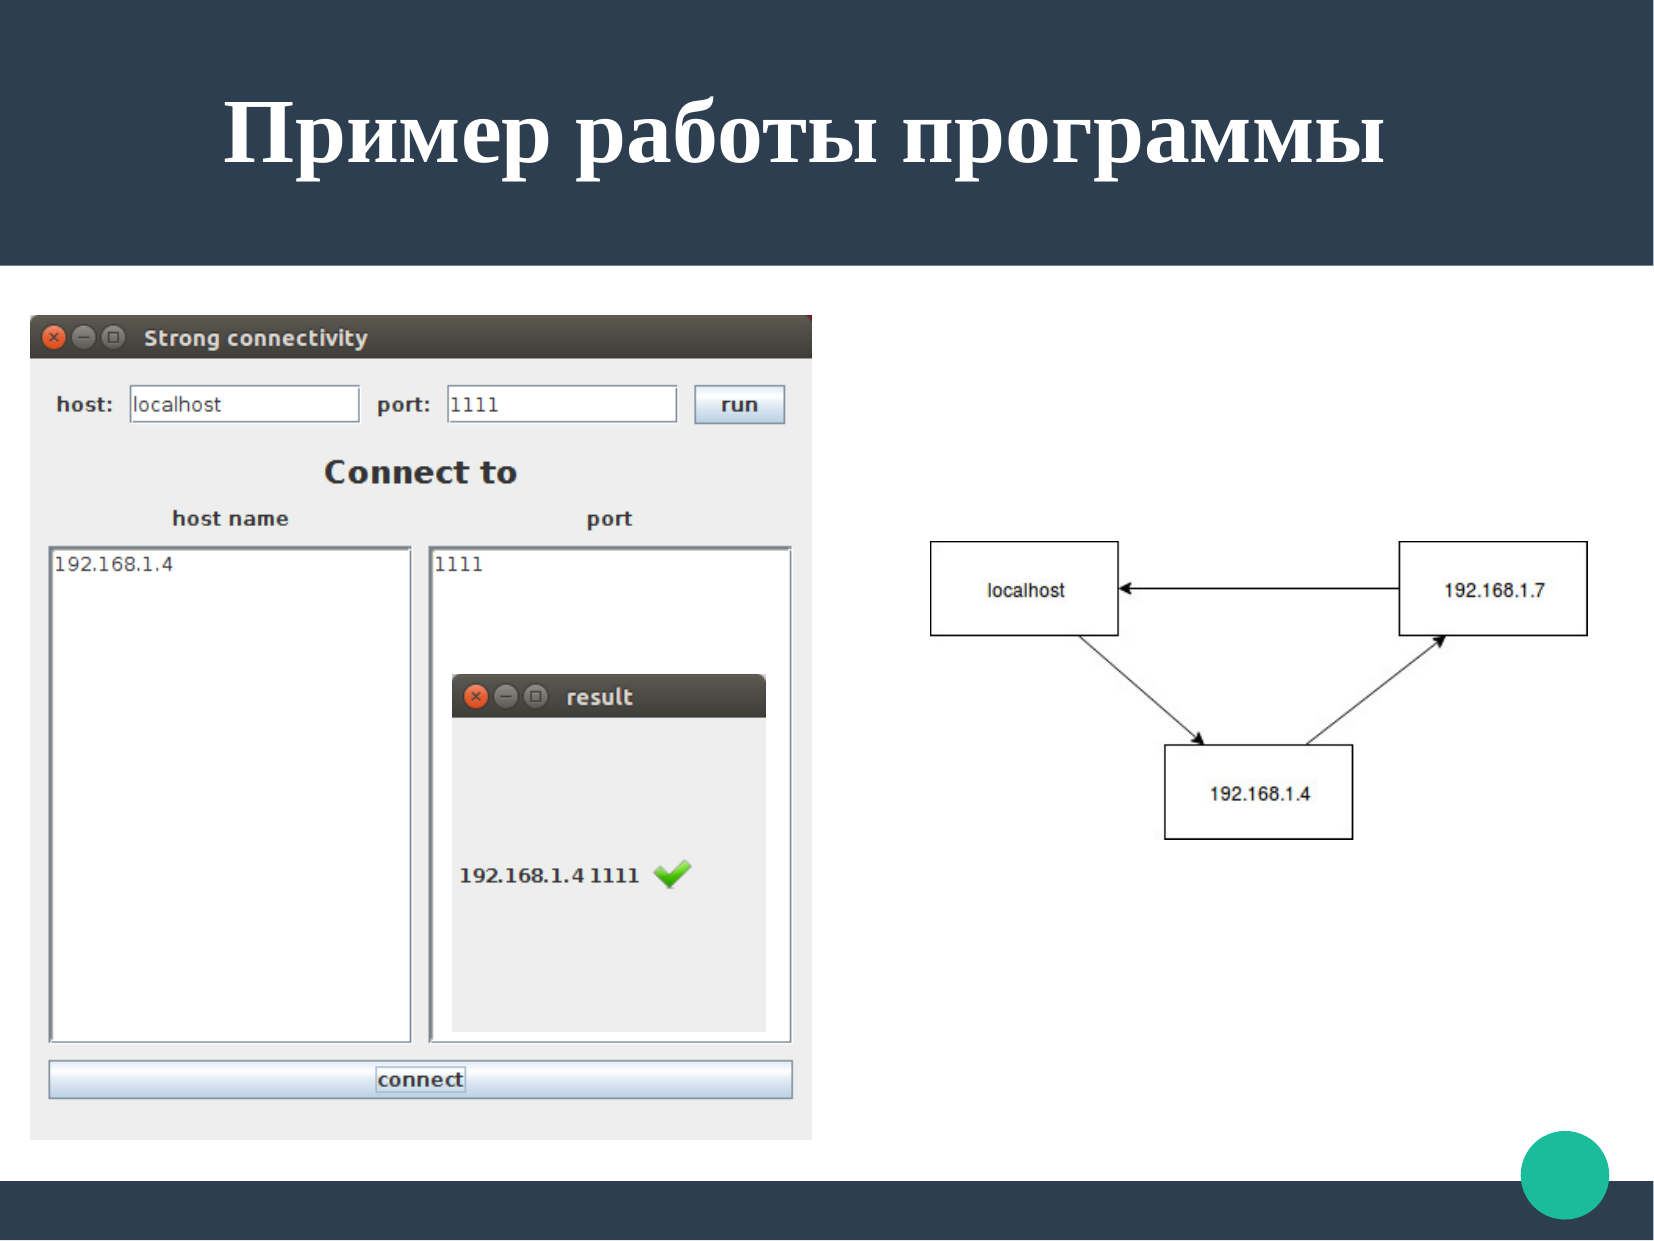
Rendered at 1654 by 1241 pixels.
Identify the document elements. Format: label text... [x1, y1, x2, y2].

picture [930, 541, 1588, 841]
title Пример работы программы [224, 52, 1456, 211]
picture [30, 315, 812, 1141]
